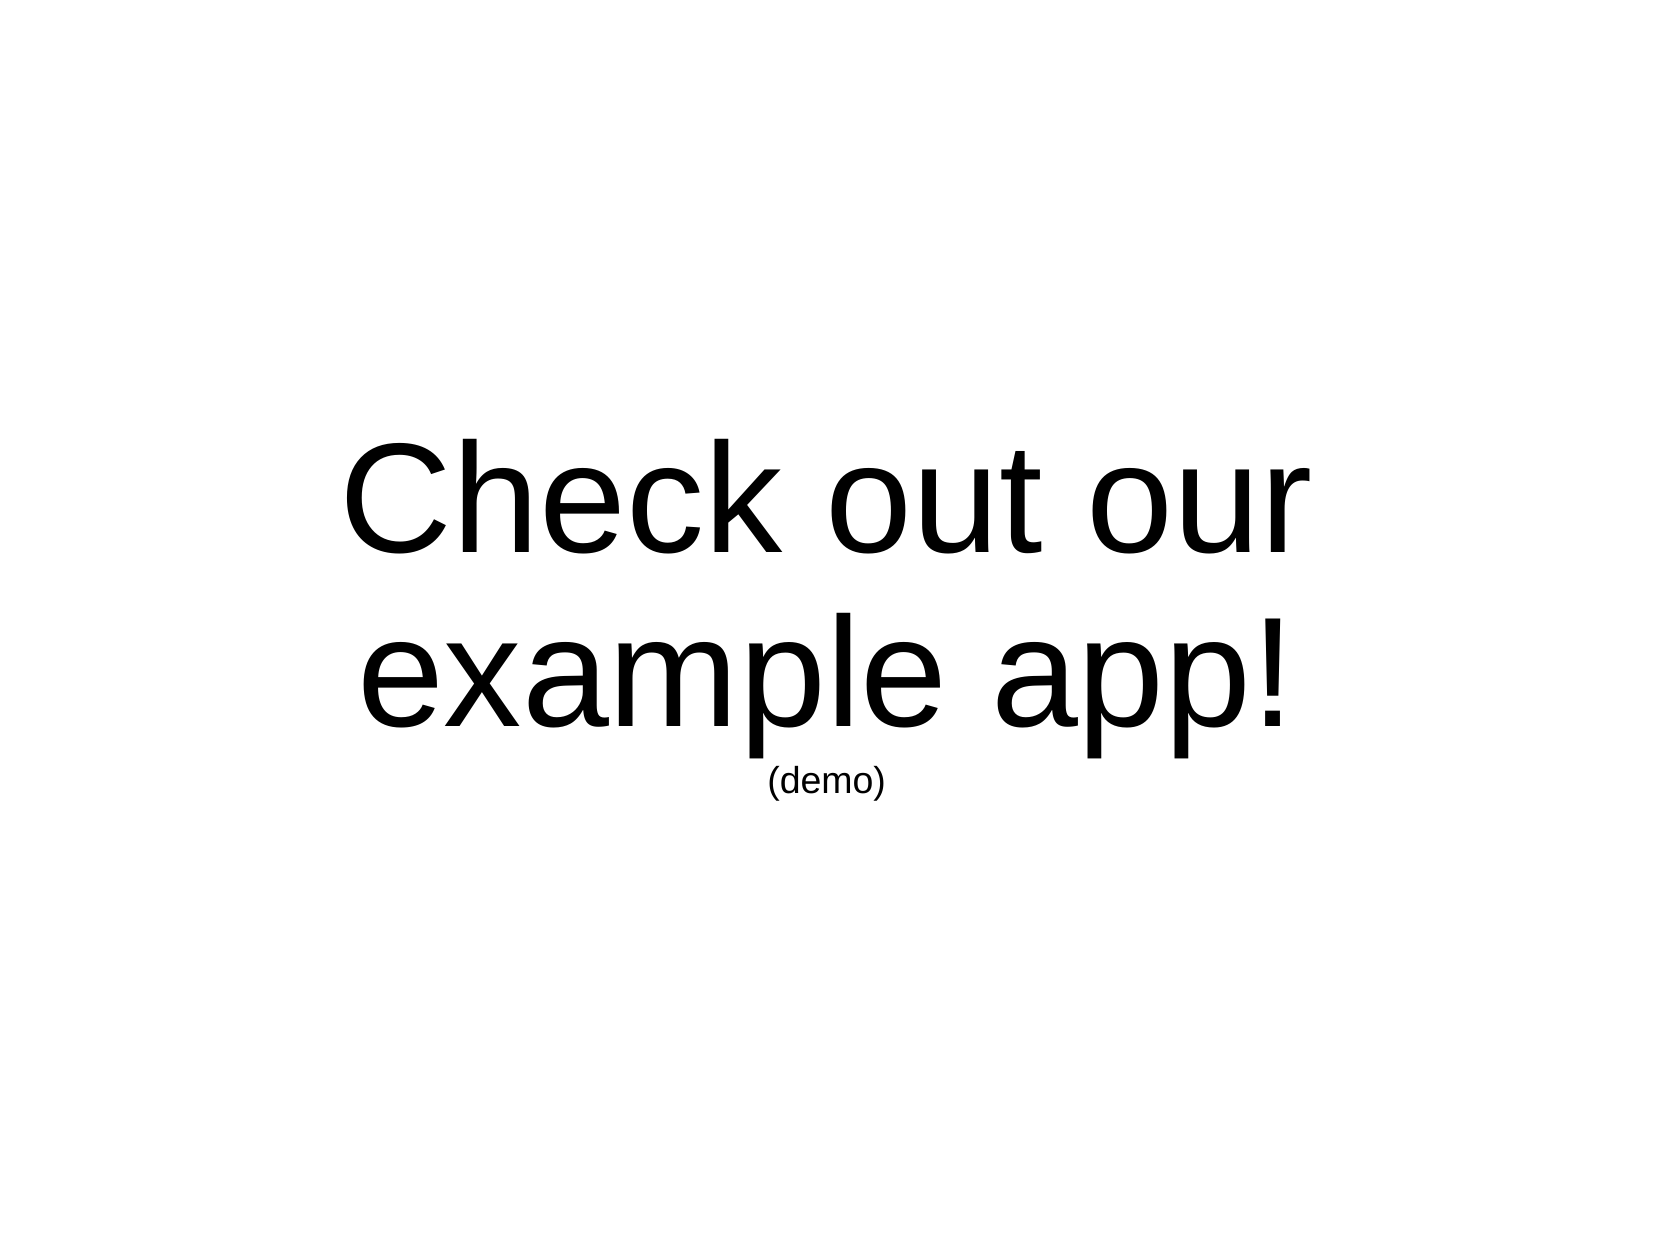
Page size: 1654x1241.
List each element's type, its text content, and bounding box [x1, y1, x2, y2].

title Check out our example app! (demo) [82, 49, 1571, 1163]
